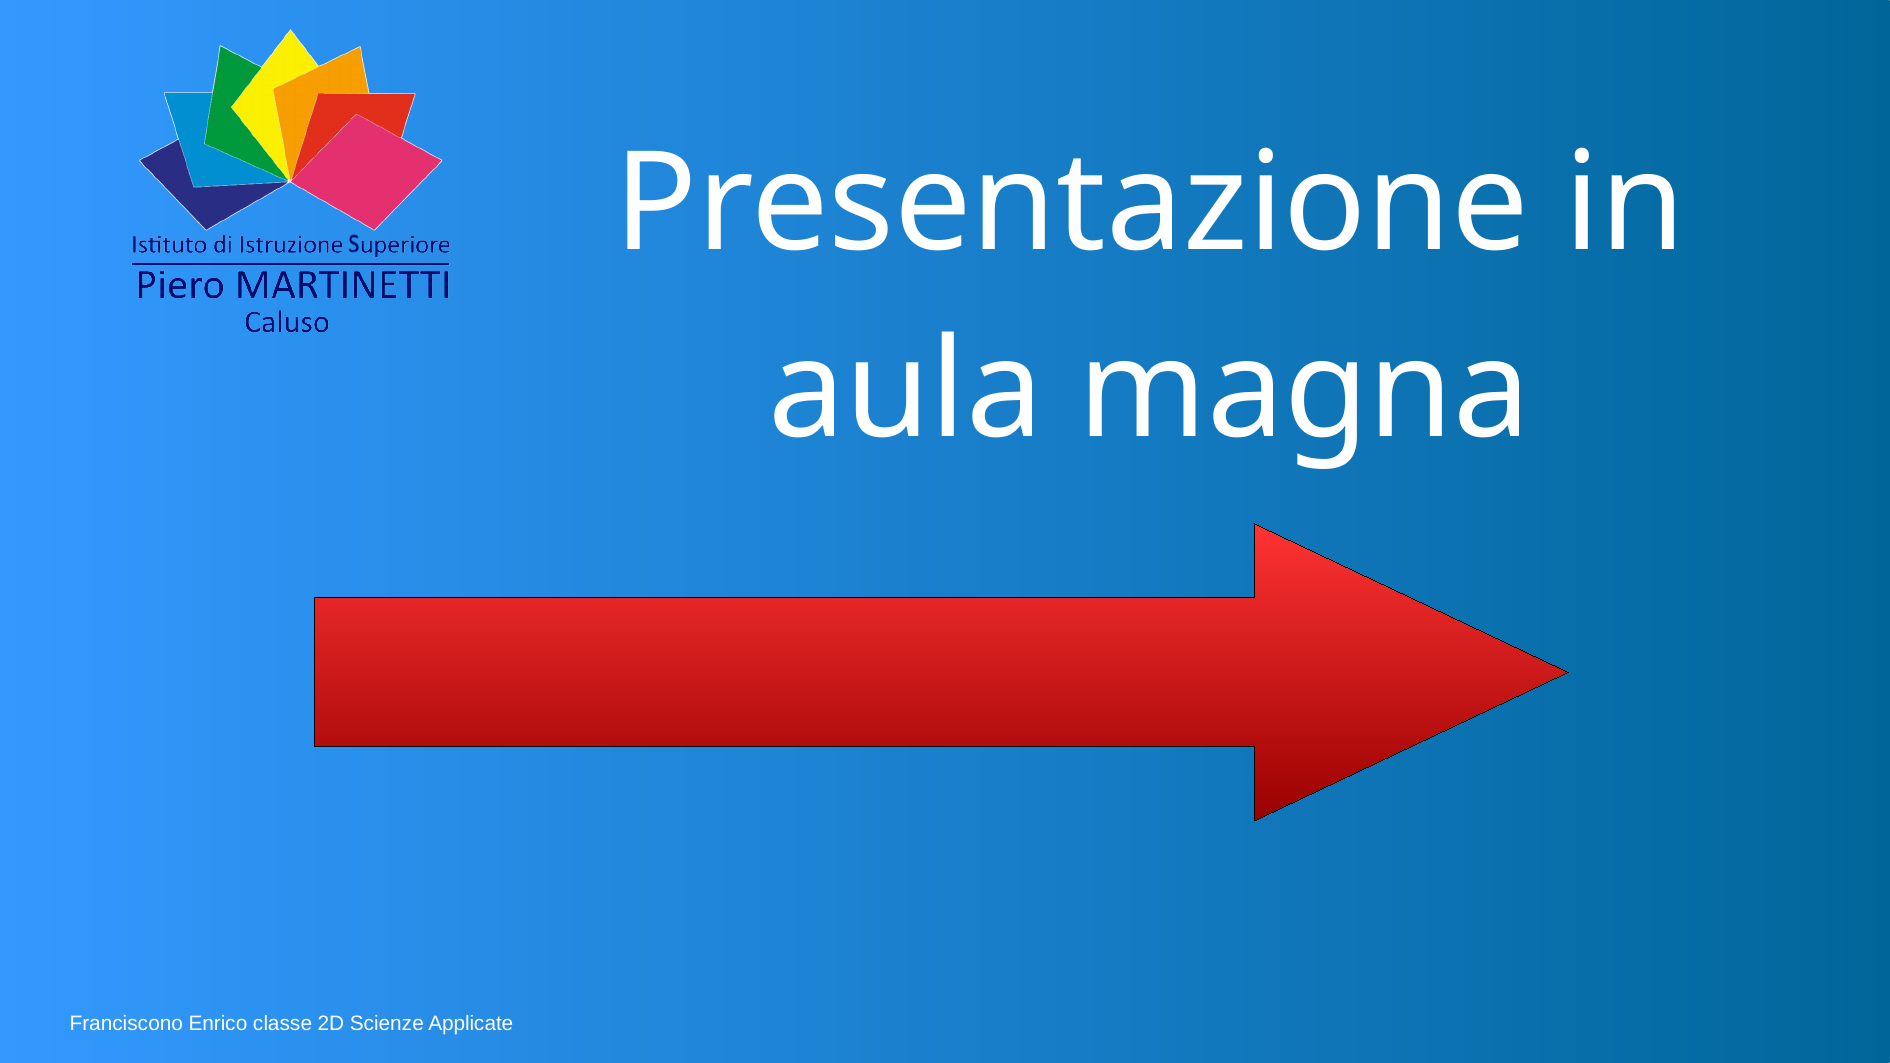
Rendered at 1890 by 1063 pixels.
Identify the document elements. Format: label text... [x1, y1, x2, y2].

text_box Franciscono Enrico classe 2D Scienze Applicate [54, 1004, 628, 1063]
text_box [314, 523, 1569, 821]
picture [0, 23, 591, 355]
text_box Presentazione in aula magna [576, 95, 1725, 645]
